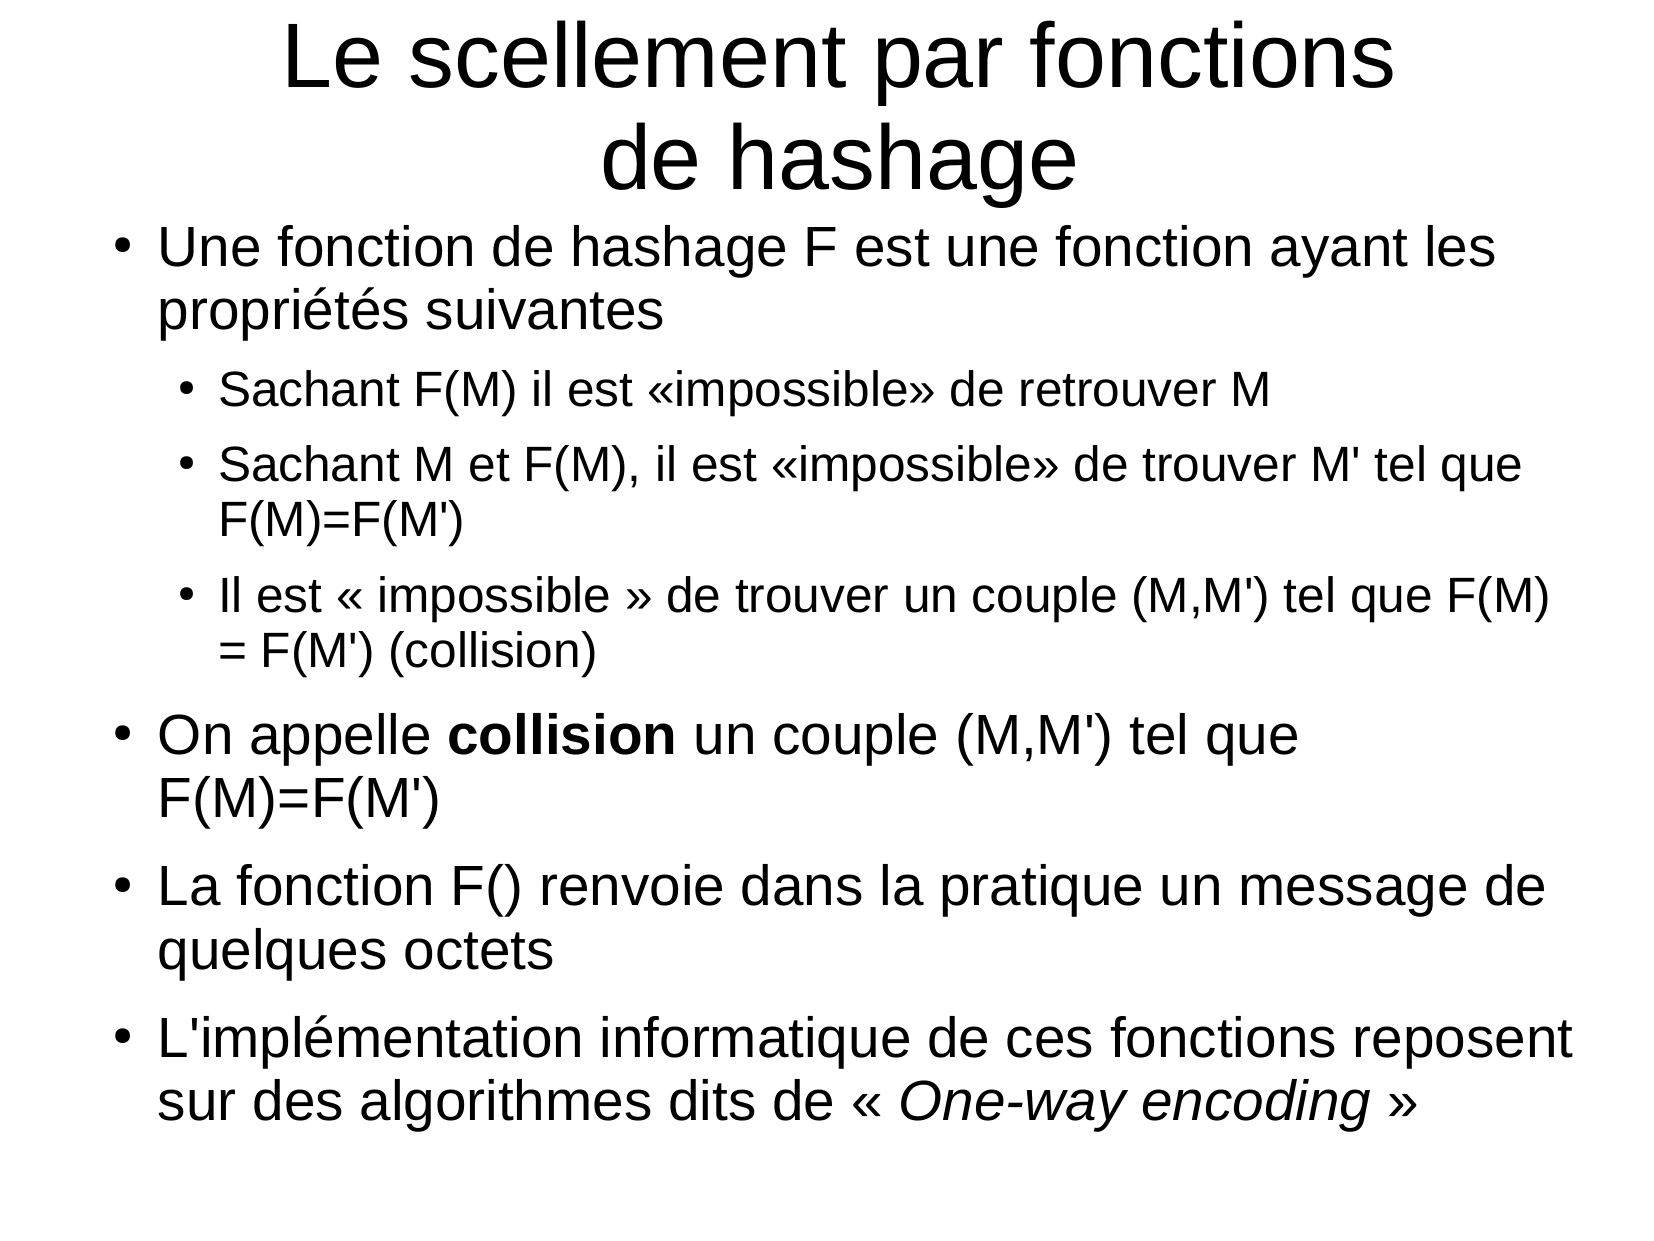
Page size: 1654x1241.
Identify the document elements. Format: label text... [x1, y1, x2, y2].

list Une fonction de hashage F est une fonction ayant les propriétés suivantes Sachant F(M) il est «impossible» de retrouver M Sachant M et F(M), il est «impossible» de trouver M' tel que F(M)=F(M') Il est « impossible » de trouver un couple (M,M') tel que F(M) = F(M') (collision) On appelle collision un couple (M,M') tel que F(M)=F(M') La fonction F() renvoie dans la pratique un message de quelques octets L'implémentation informatique de ces fonctions reposent sur des algorithmes dits de « One-way encoding » [97, 214, 1586, 1196]
title Le scellement par fonctions de hashage [247, 4, 1433, 210]
